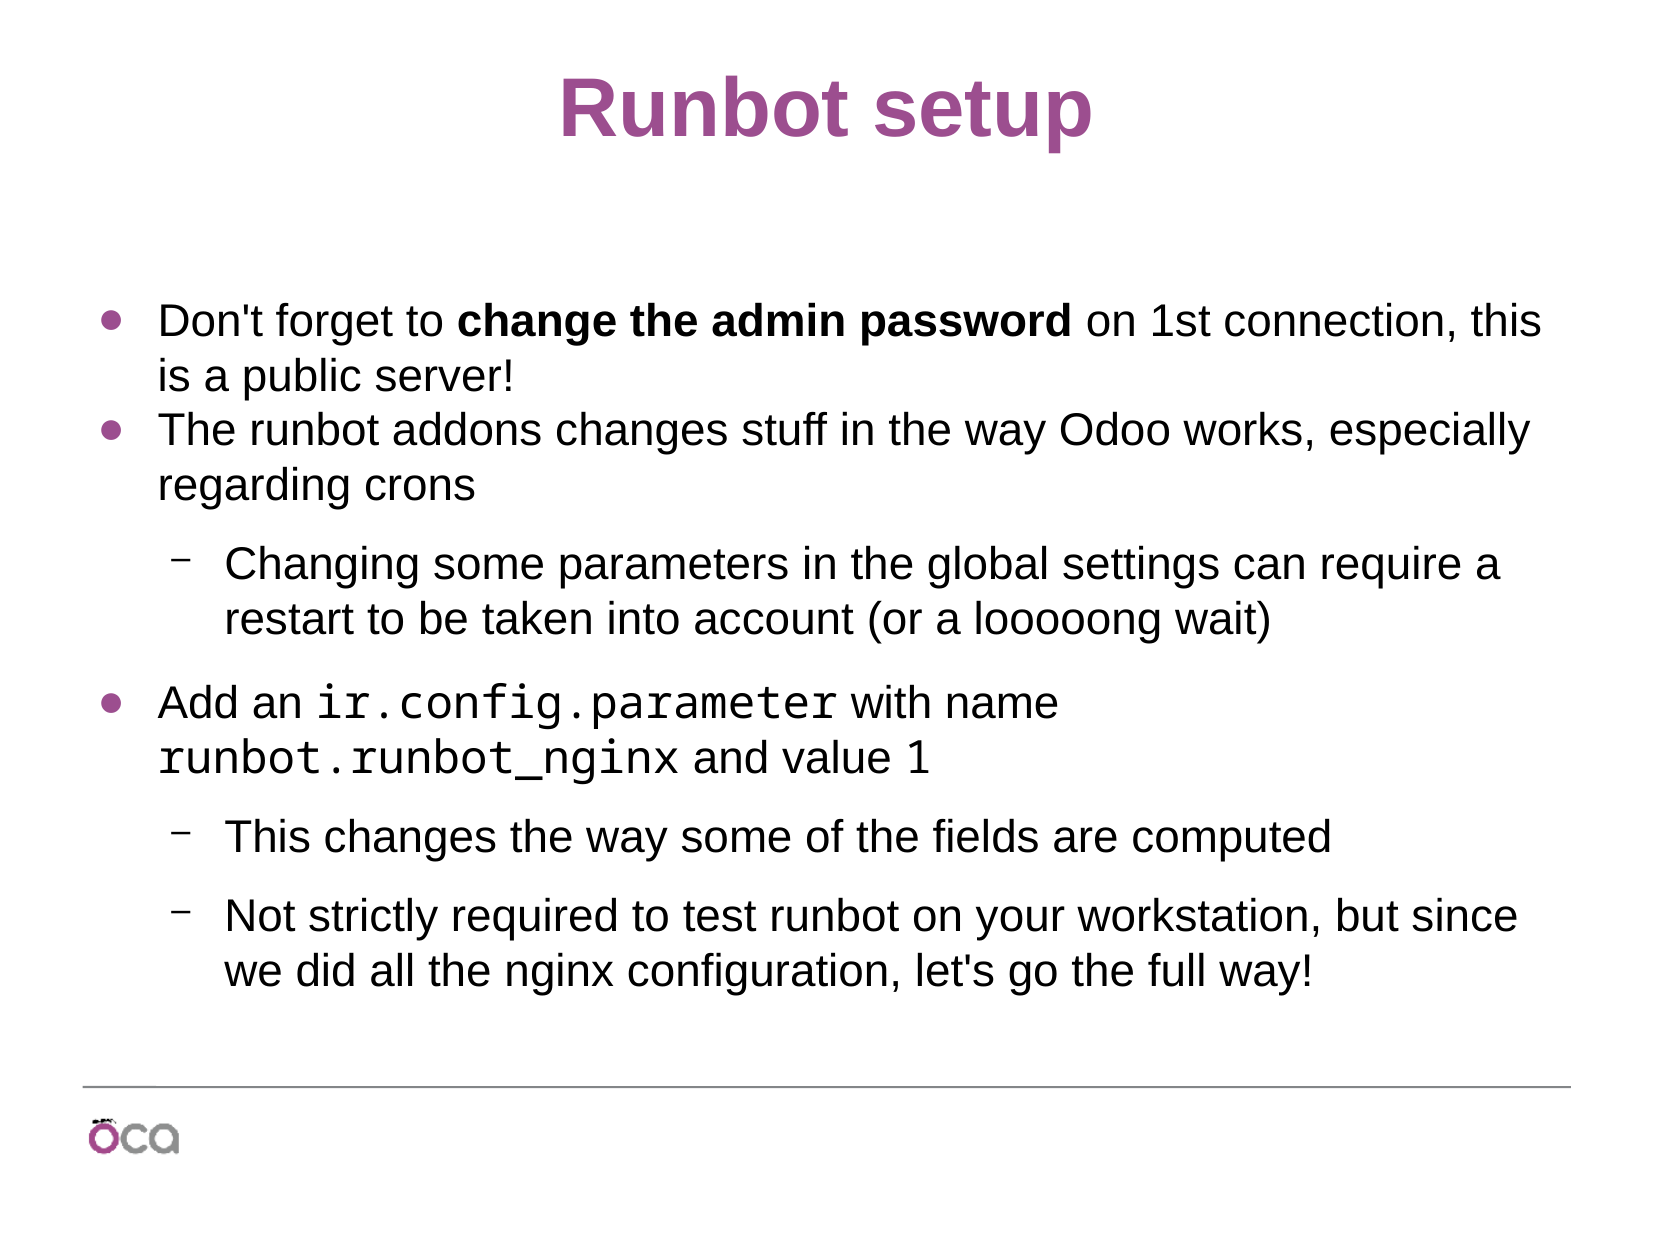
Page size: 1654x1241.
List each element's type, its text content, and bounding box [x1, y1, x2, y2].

picture [82, 1089, 186, 1191]
list Don't forget to change the admin password on 1st connection, this is a public server! The runbot addons changes stuff in the way Odoo works, especially regarding crons Changing some parameters in the global settings can require a restart to be taken into account (or a looooong wait) Add an ir.config.parameter with name runbot.runbot_nginx and value 1 This changes the way some of the fields are computed Not strictly required to test runbot on your workstation, but since we did all the nginx configuration, let's go the full way! [82, 290, 1571, 1010]
title Runbot setup [82, 0, 1571, 207]
